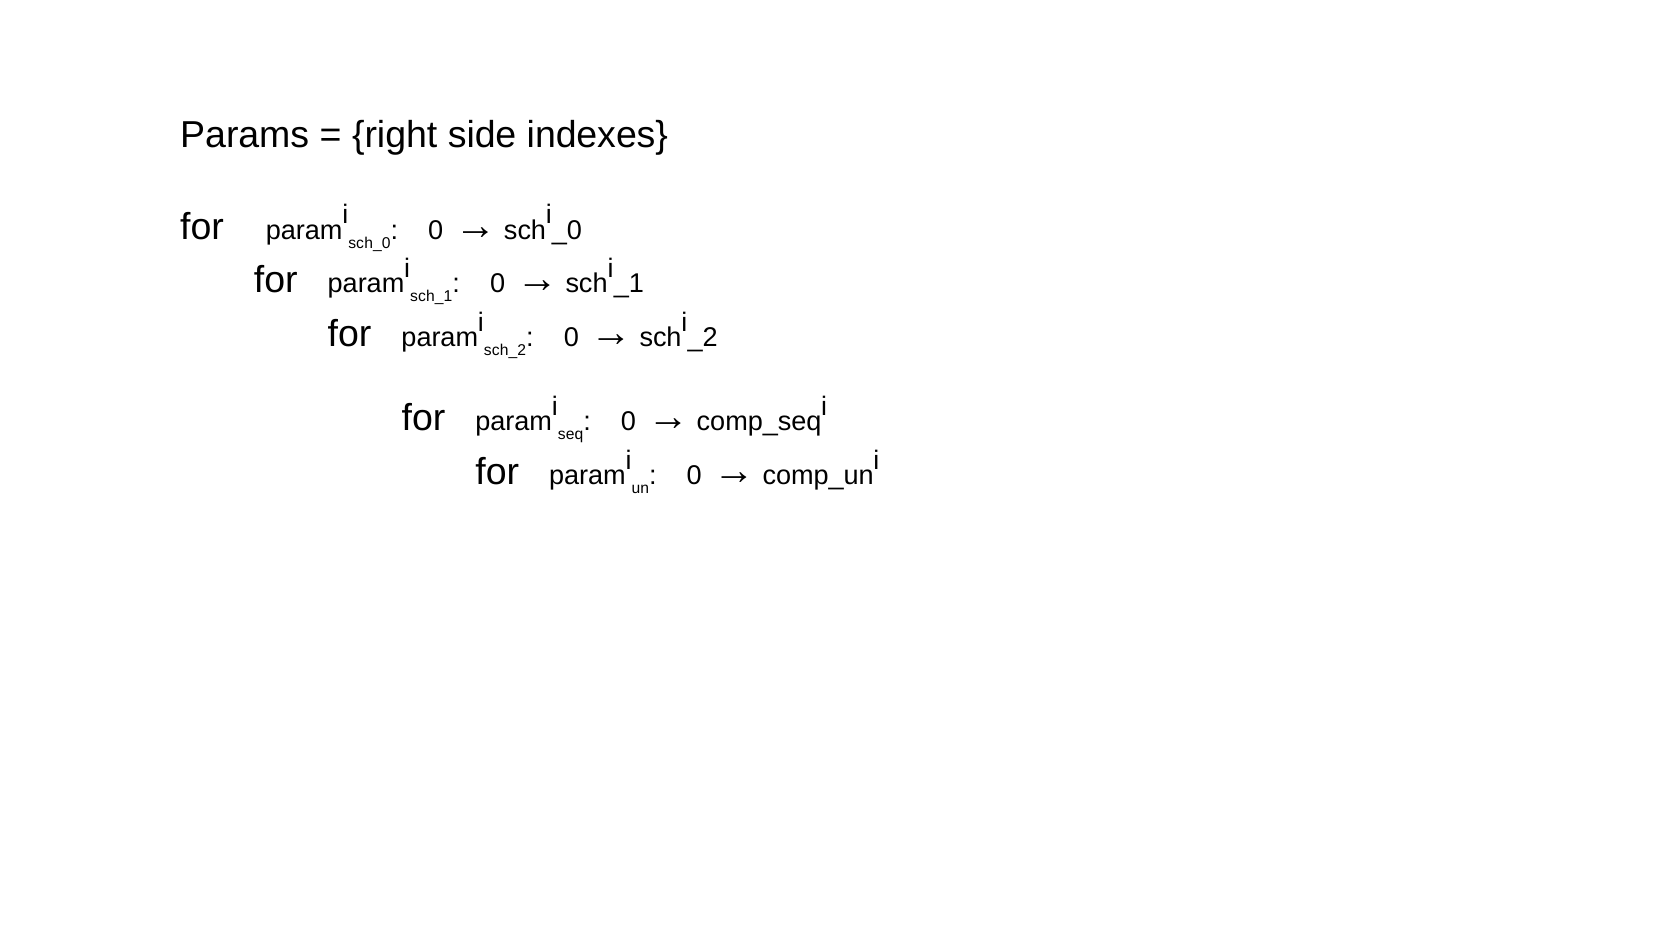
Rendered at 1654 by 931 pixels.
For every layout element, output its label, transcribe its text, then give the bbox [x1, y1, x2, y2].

text_box Params = {right side indexes} for paramisch_0: 0 → schi_0 for paramisch_1: 0 → schi_1 for paramisch_2: 0 → schi_2 for paramiseq: 0 → comp_seqi for paramiun: 0 → comp_uni [165, 106, 1158, 505]
